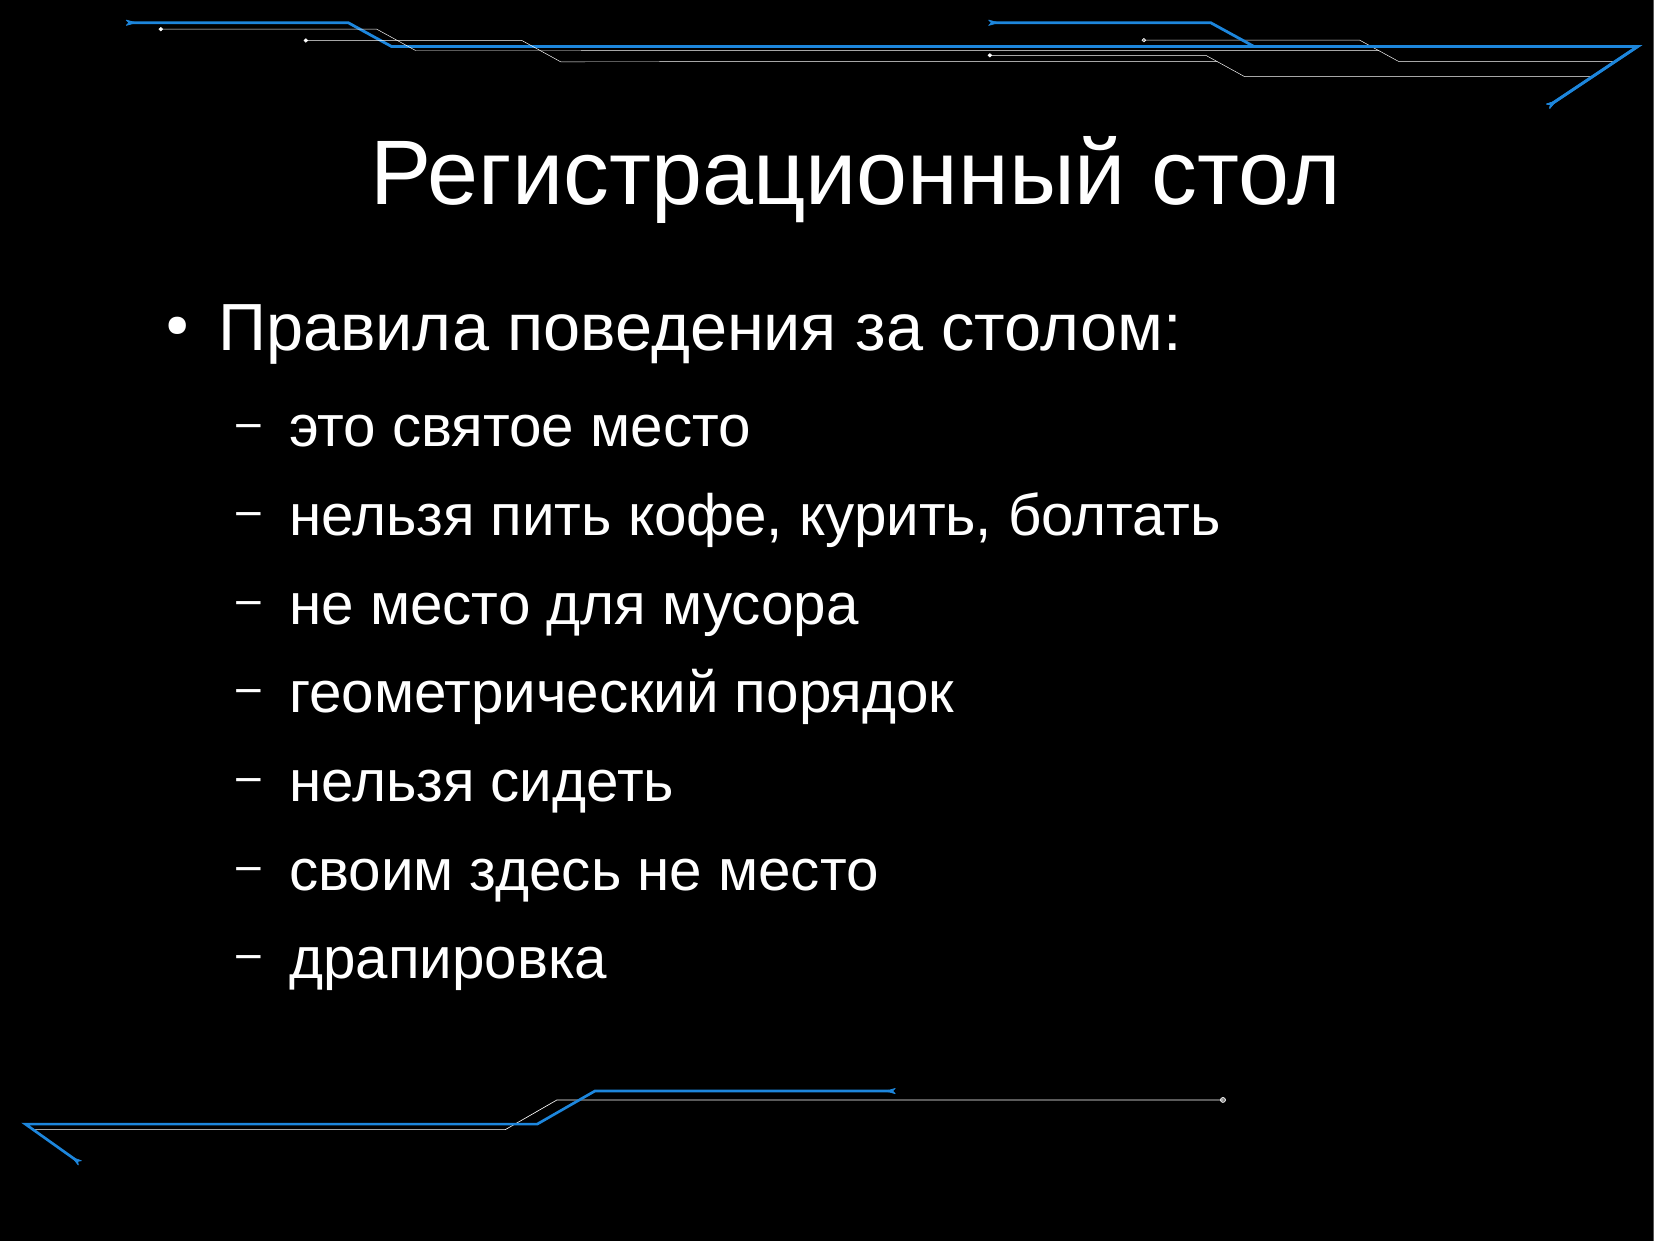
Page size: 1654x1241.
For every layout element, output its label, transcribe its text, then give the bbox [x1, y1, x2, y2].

title Регистрационный стол [147, 84, 1565, 262]
list Правила поведения за столом: это святое место нельзя пить кофе, курить, болтать не место для мусора геометрический порядок нельзя сидеть своим здесь не место драпировка [147, 289, 1565, 1010]
